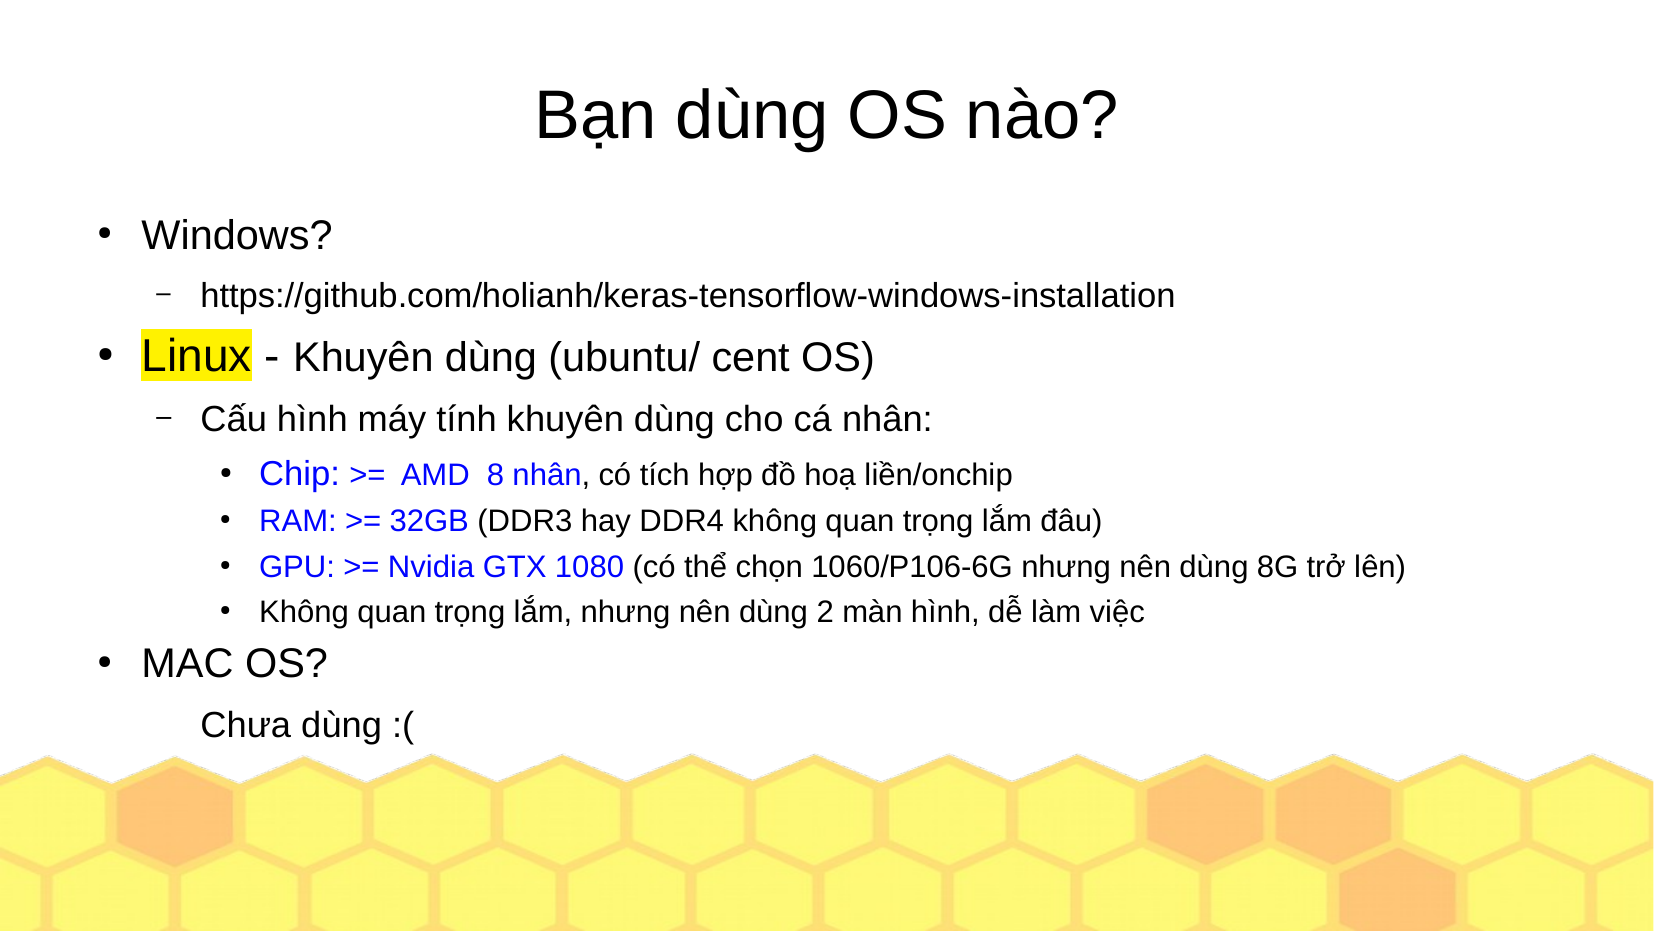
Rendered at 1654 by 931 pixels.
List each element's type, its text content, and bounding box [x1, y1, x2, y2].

title Bạn dùng OS nào? [82, 36, 1571, 193]
picture [0, 751, 1654, 931]
list Windows? https://github.com/holianh/keras-tensorflow-windows-installation Linux - Khuyên dùng (ubuntu/ cent OS) Cấu hình máy tính khuyên dùng cho cá nhân: Chip: >= AMD 8 nhân, có tích hợp đồ hoạ liền/onchip RAM: >= 32GB (DDR3 hay DDR4 không quan trọng lắm đâu) GPU: >= Nvidia GTX 1080 (có thể chọn 1060/P106-6G nhưng nên dùng 8G trở lên) Không quan trọng lắm, nhưng nên dùng 2 màn hình, dễ làm việc MAC OS? Chưa dùng :( [82, 211, 1571, 752]
